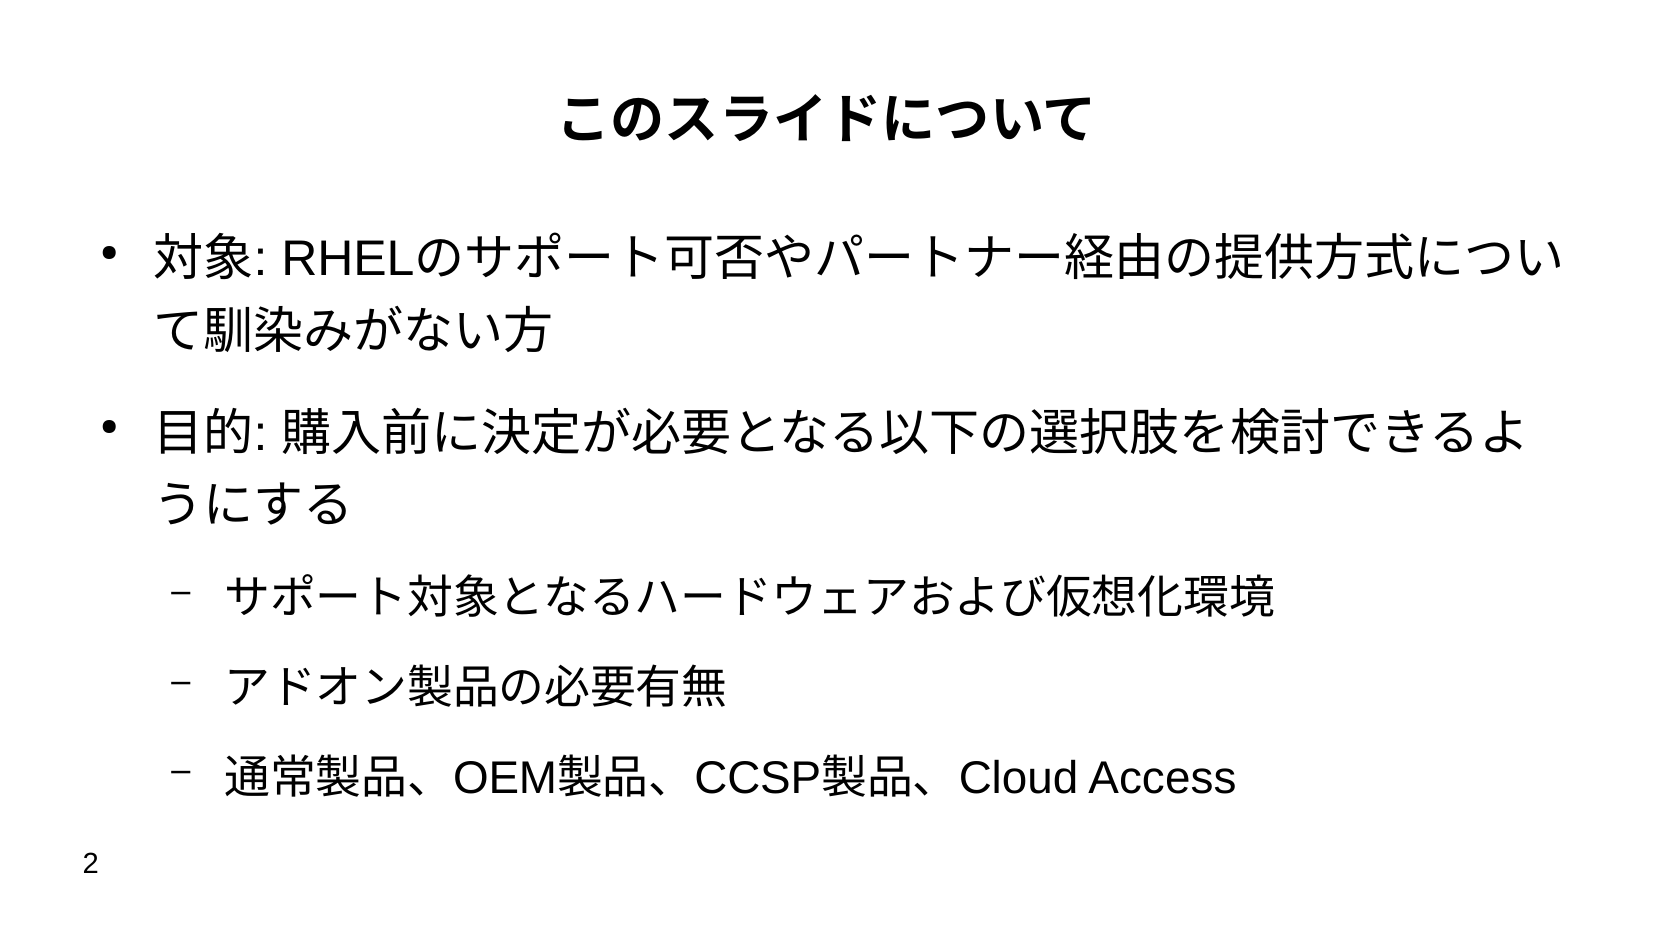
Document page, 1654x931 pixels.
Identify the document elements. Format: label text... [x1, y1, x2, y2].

title このスライドについて [82, 37, 1571, 193]
list 対象: RHELのサポート可否やパートナー経由の提供方式について馴染みがない方 目的: 購入前に決定が必要となる以下の選択肢を検討できるようにする サポート対象となるハードウェアおよび仮想化環境 アドオン製品の必要有無 通常製品、OEM製品、CCSP製品、Cloud Access [82, 217, 1565, 827]
